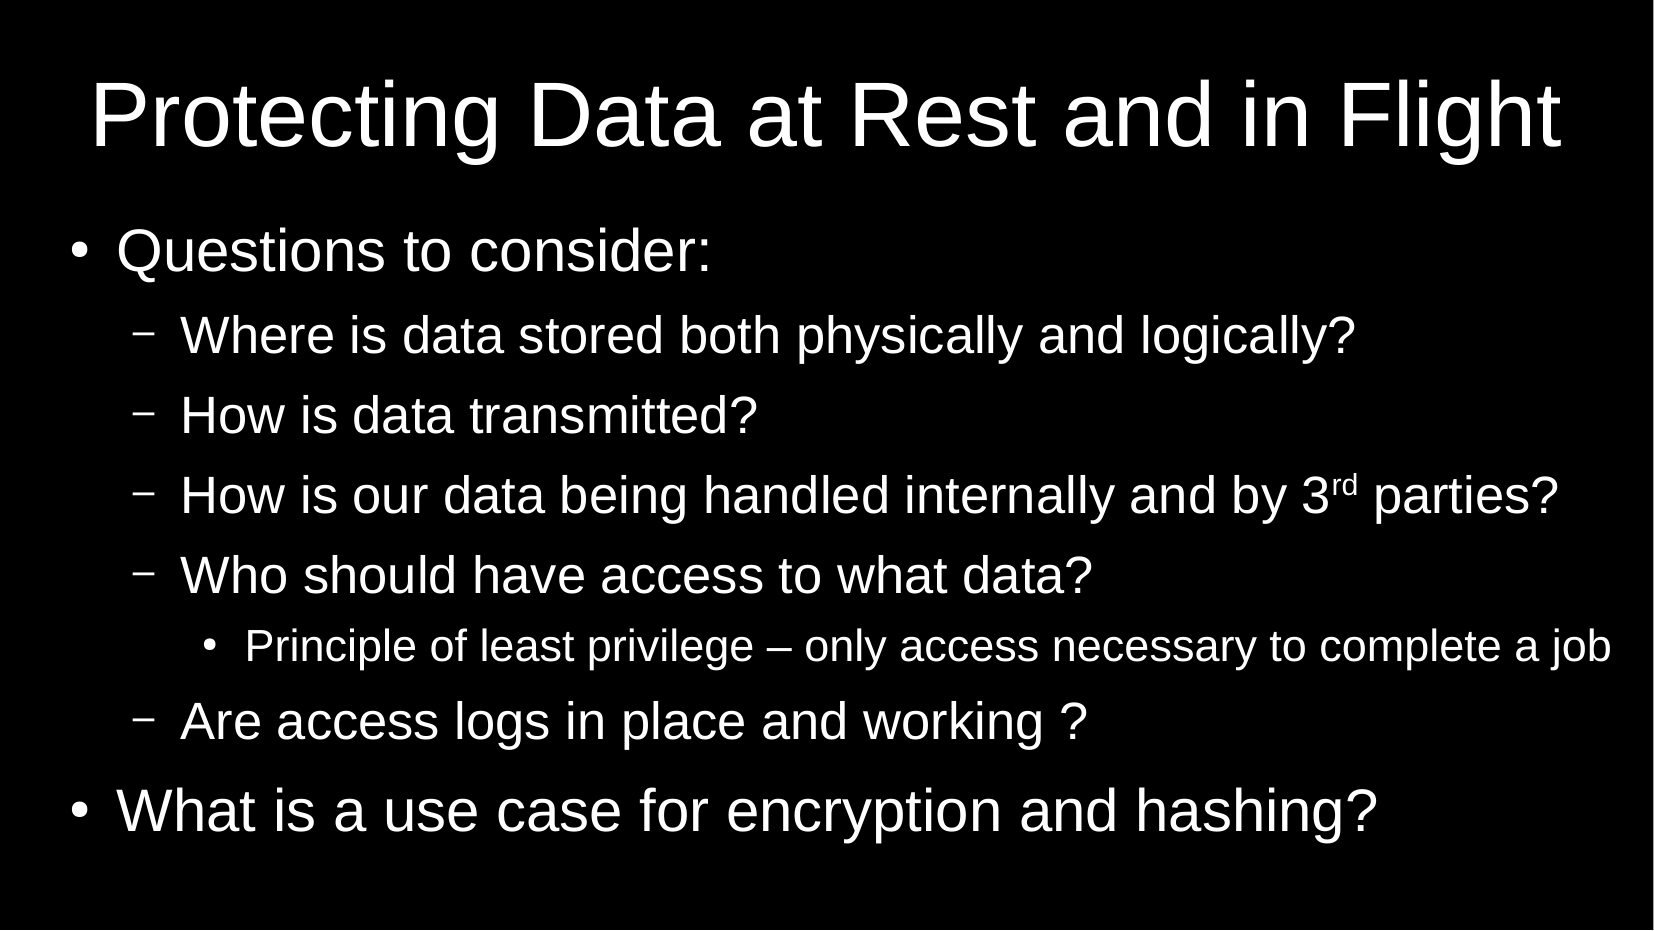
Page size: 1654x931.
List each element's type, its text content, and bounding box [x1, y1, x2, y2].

list Questions to consider: Where is data stored both physically and logically? How is data transmitted? How is our data being handled internally and by 3rd parties? Who should have access to what data? Principle of least privilege – only access necessary to complete a job Are access logs in place and working ? What is a use case for encryption and hashing? [53, 217, 1621, 901]
title Protecting Data at Rest and in Flight [82, 37, 1571, 193]
